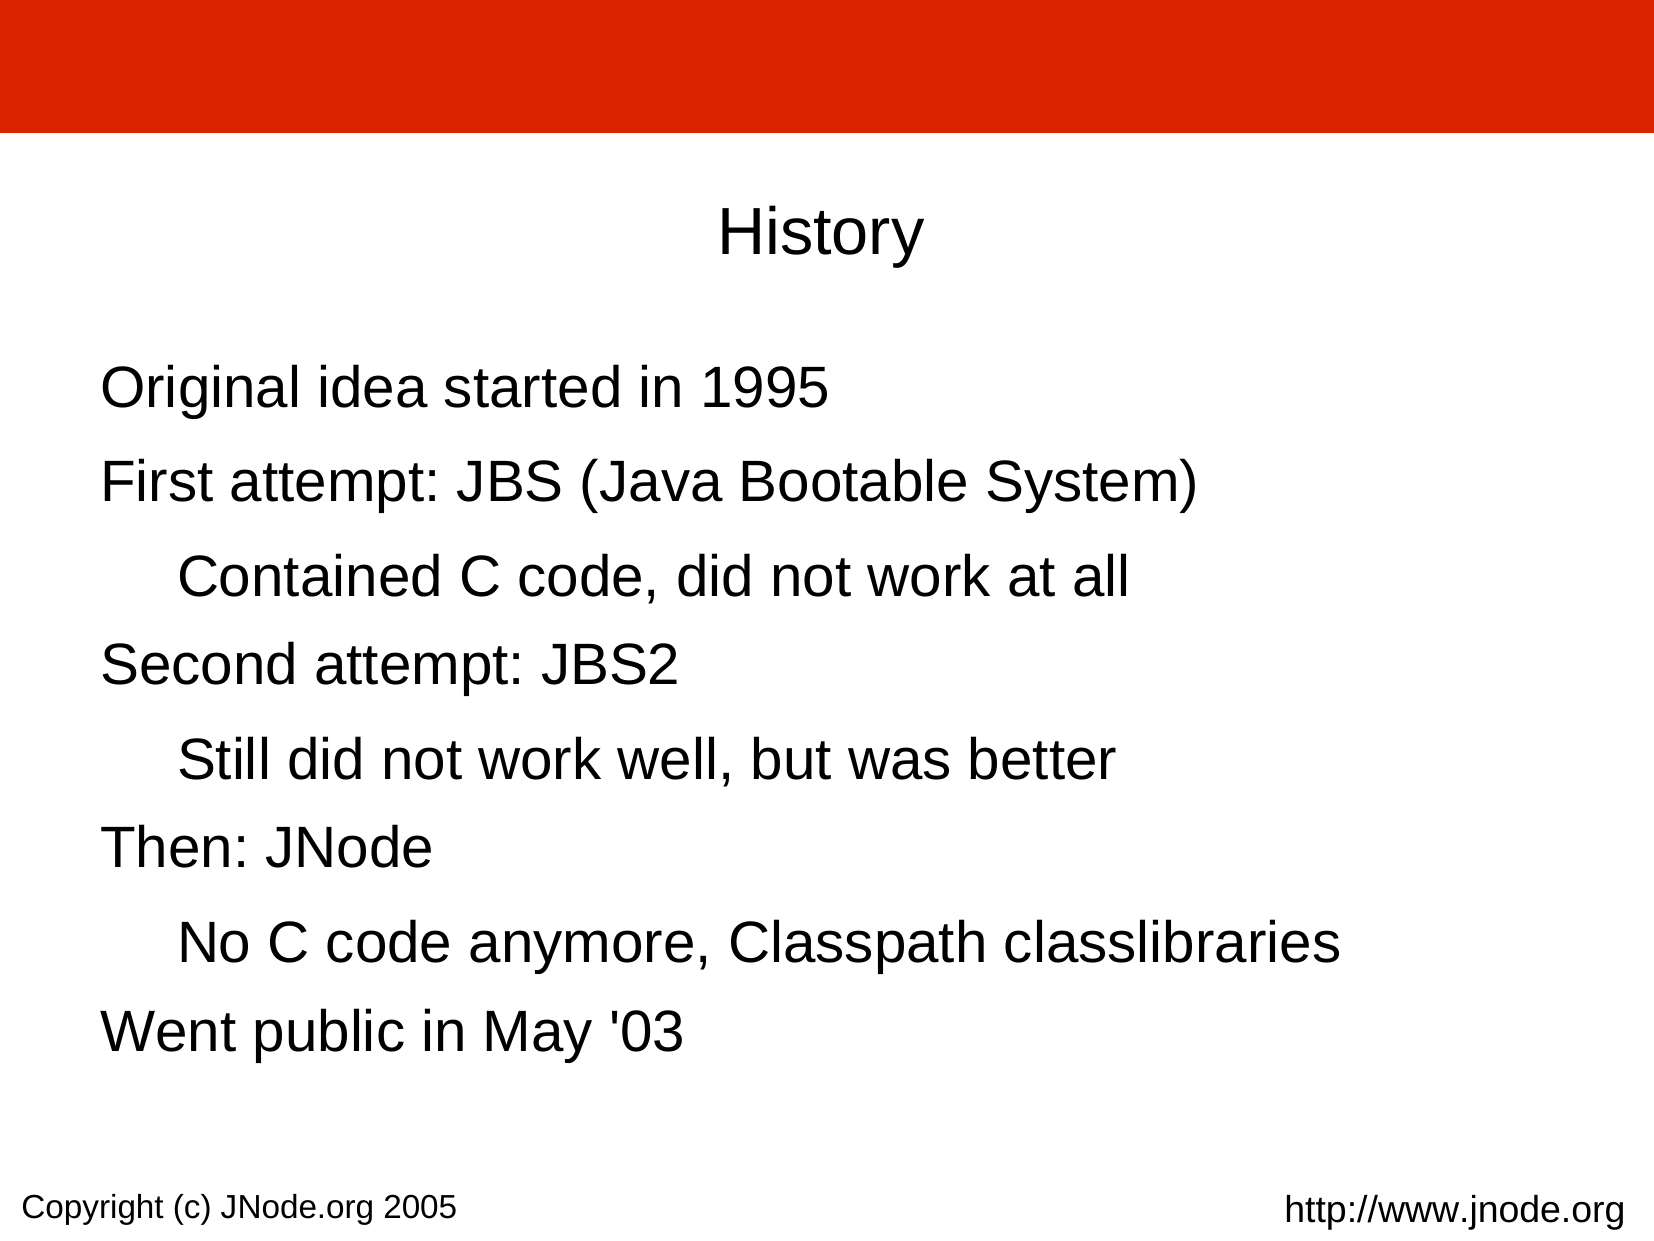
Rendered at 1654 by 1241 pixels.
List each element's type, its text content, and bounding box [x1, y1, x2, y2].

title History [76, 147, 1565, 316]
list Original idea started in 1995 First attempt: JBS (Java Bootable System) Contained C code, did not work at all Second attempt: JBS2 Still did not work well, but was better Then: JNode No C code anymore, Classpath classlibraries Went public in May '03 [82, 354, 1571, 1109]
